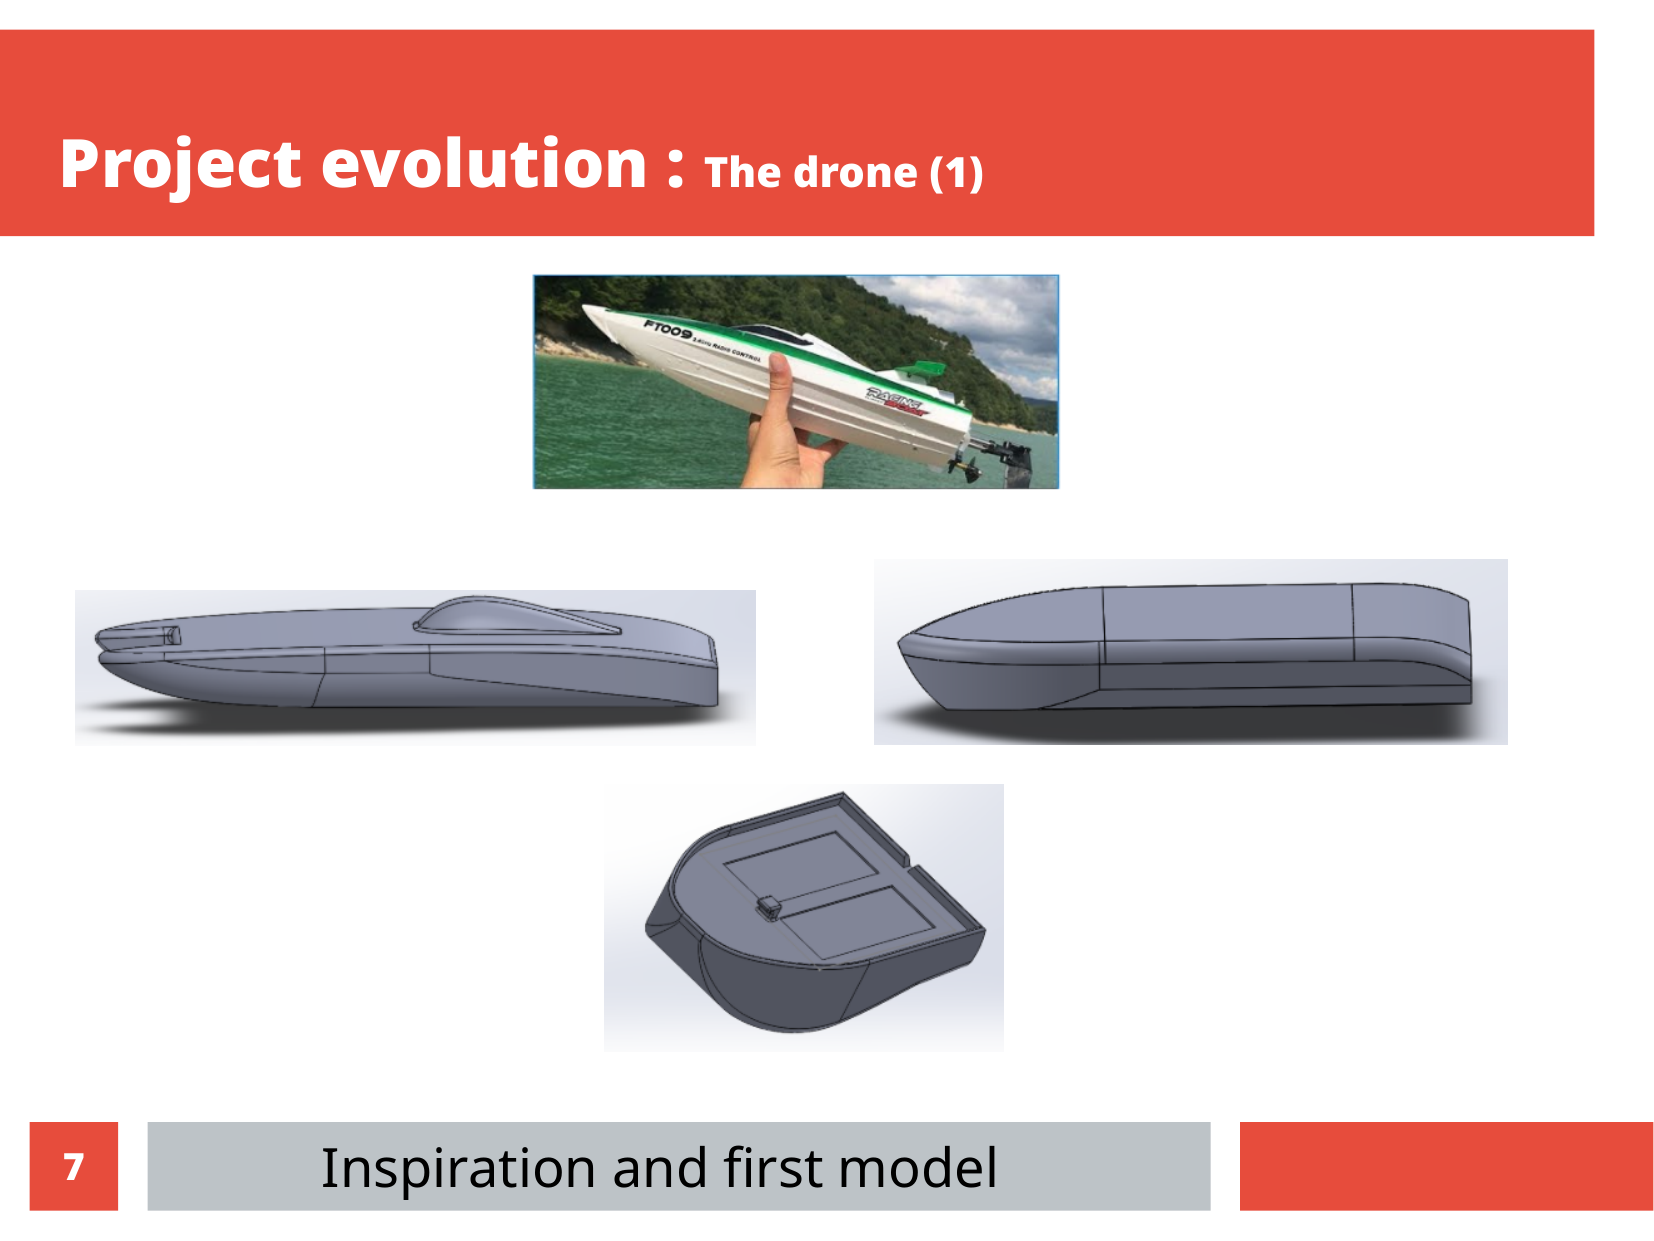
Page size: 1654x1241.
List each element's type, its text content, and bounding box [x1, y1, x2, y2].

title Project evolution : The drone (1) [59, 59, 1595, 207]
picture [75, 590, 756, 746]
picture [874, 559, 1508, 745]
text_box Inspiration and first model [307, 1122, 1217, 1206]
picture [604, 784, 1004, 1052]
picture [531, 271, 1063, 493]
